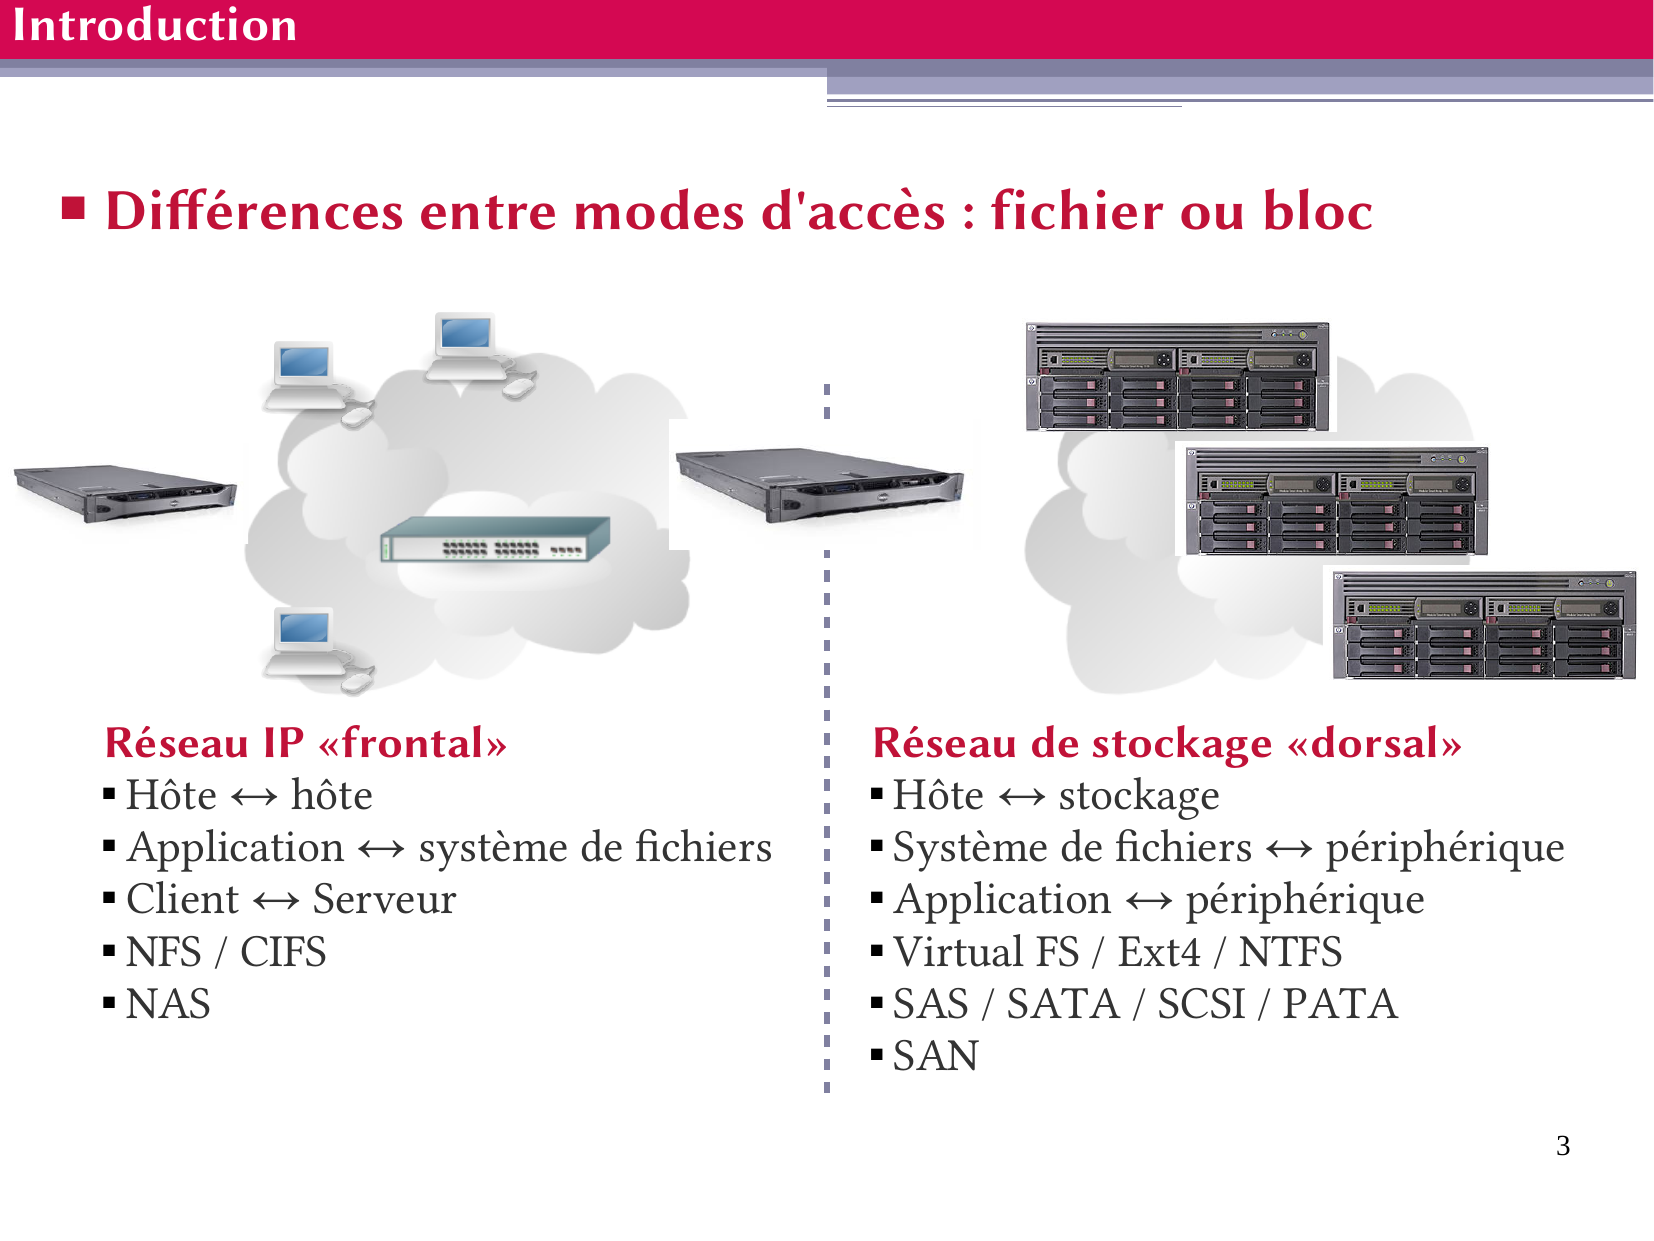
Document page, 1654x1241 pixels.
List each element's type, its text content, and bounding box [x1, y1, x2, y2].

text_box Réseau de stockage «dorsal» Hôte ↔ stockage Système de fichiers ↔ périphérique Application ↔ périphérique Virtual FS / Ext4 / NTFS SAS / SATA / SCSI / PATA SAN [856, 708, 1595, 1093]
list Introduction [11, 0, 396, 54]
text_box [0, 0, 1654, 136]
text_box Réseau IP «frontal» Hôte ↔ hôte Application ↔ système de fichiers Client ↔ Serveur NFS / CIFS NAS [88, 708, 827, 1093]
picture [986, 317, 1645, 709]
list Différences entre modes d'accès : fichier ou bloc [44, 177, 1611, 266]
picture [7, 295, 981, 709]
